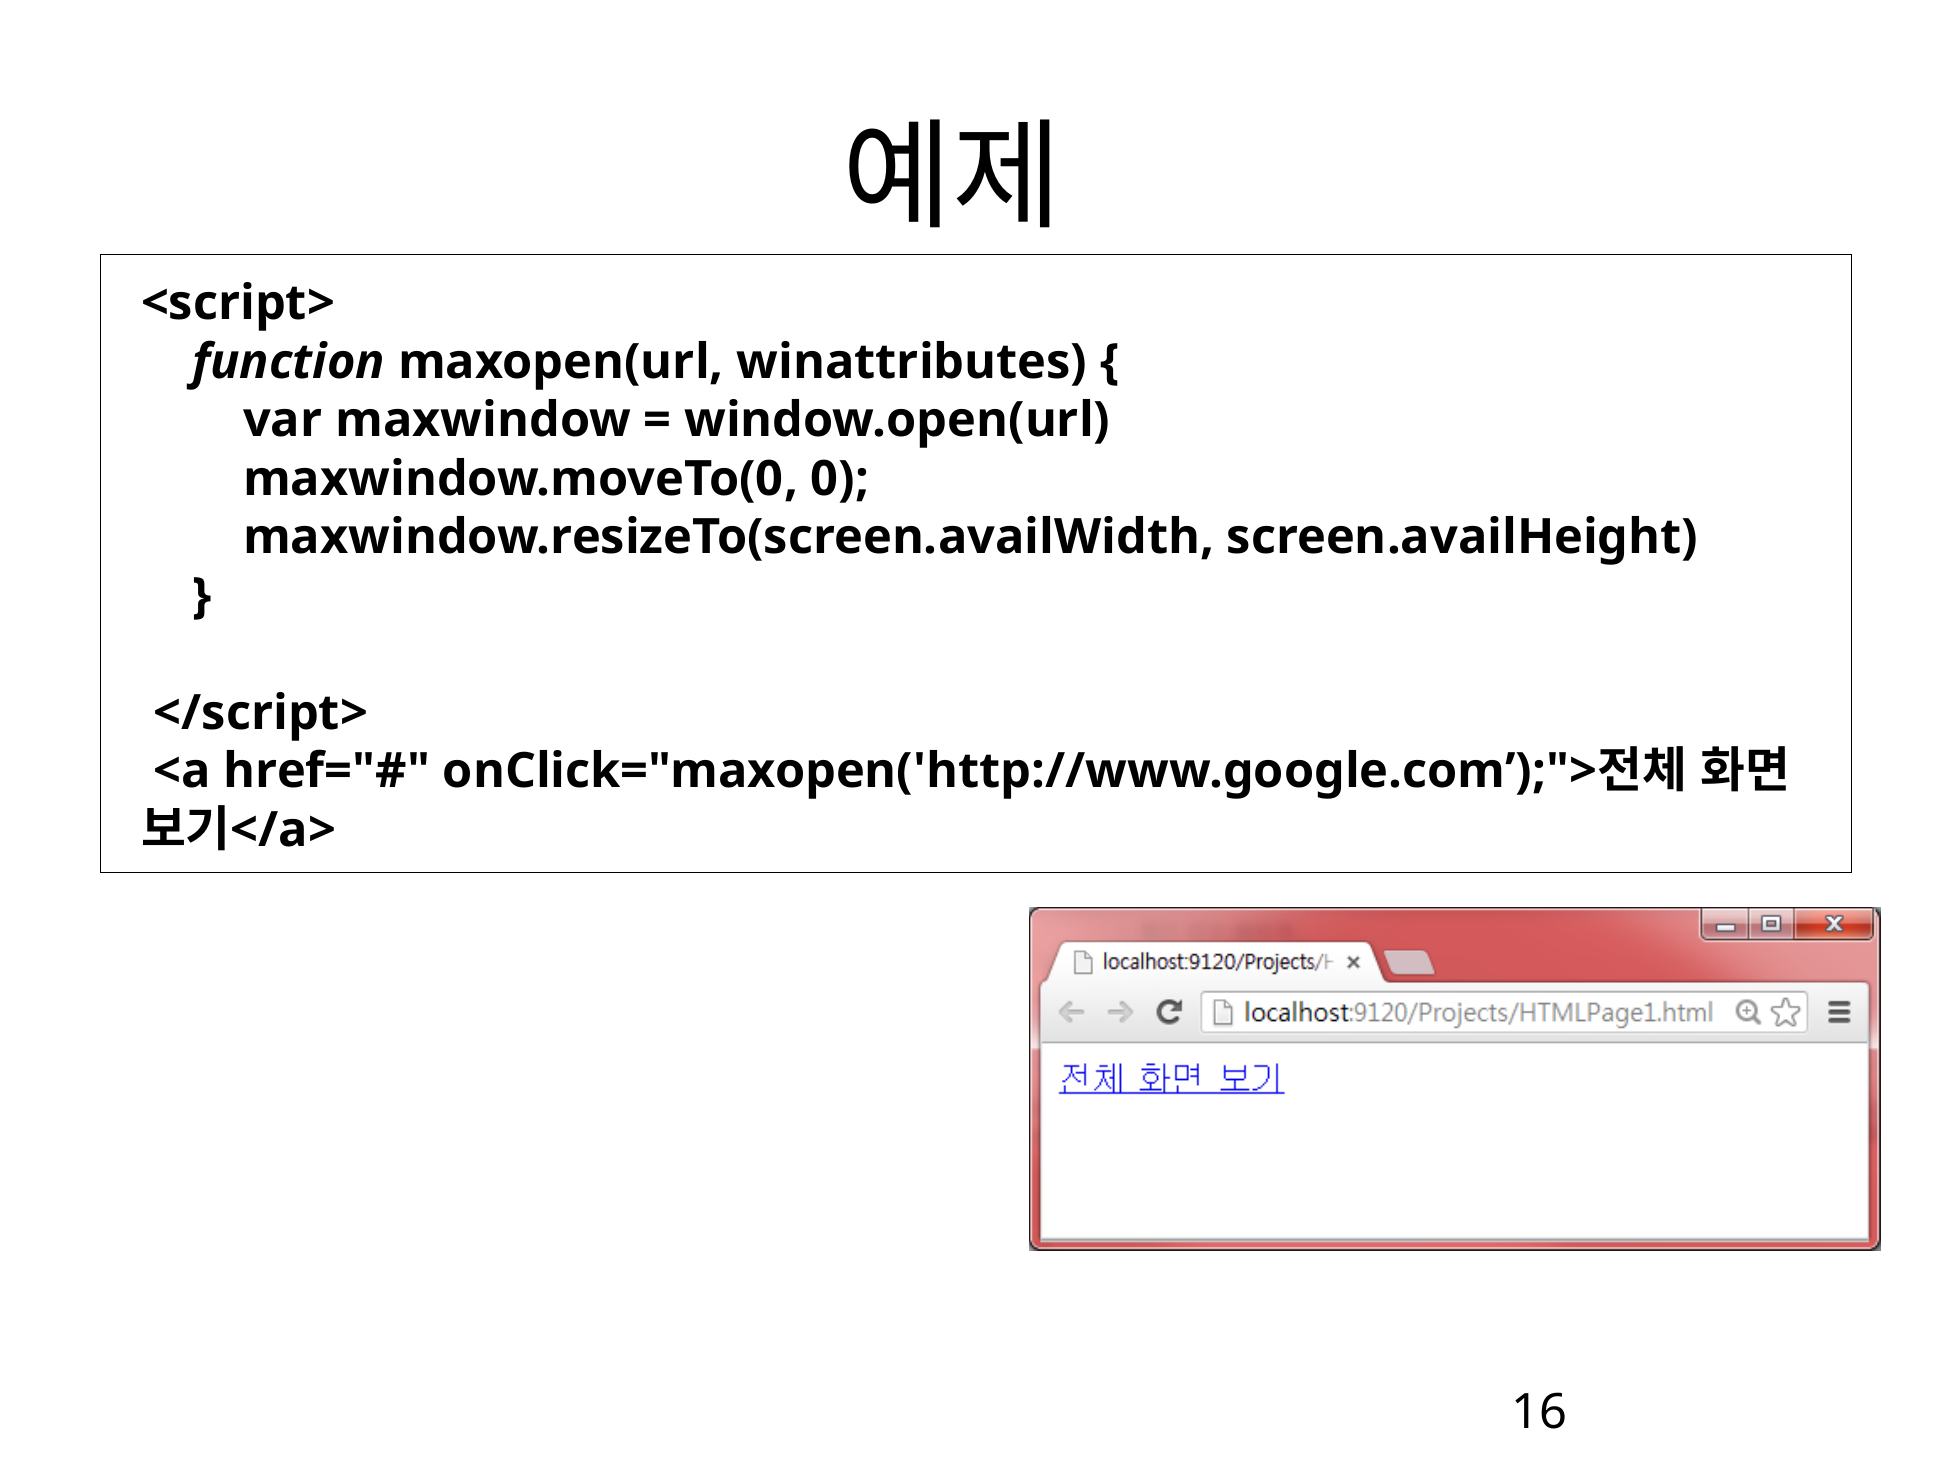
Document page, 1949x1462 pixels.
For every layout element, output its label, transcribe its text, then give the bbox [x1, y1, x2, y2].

text_box <script> function maxopen(url, winattributes) { var maxwindow = window.open(url) maxwindow.moveTo(0, 0); maxwindow.resizeTo(screen.availWidth, screen.availHeight) } </script> <a href="#" onClick="maxopen('http://www.google.com’);">전체 화면 보기</a> [100, 254, 1852, 873]
picture [1029, 907, 1881, 1251]
title 예제 [156, 92, 1749, 254]
slide_number <숫자> [1496, 1372, 1899, 1462]
